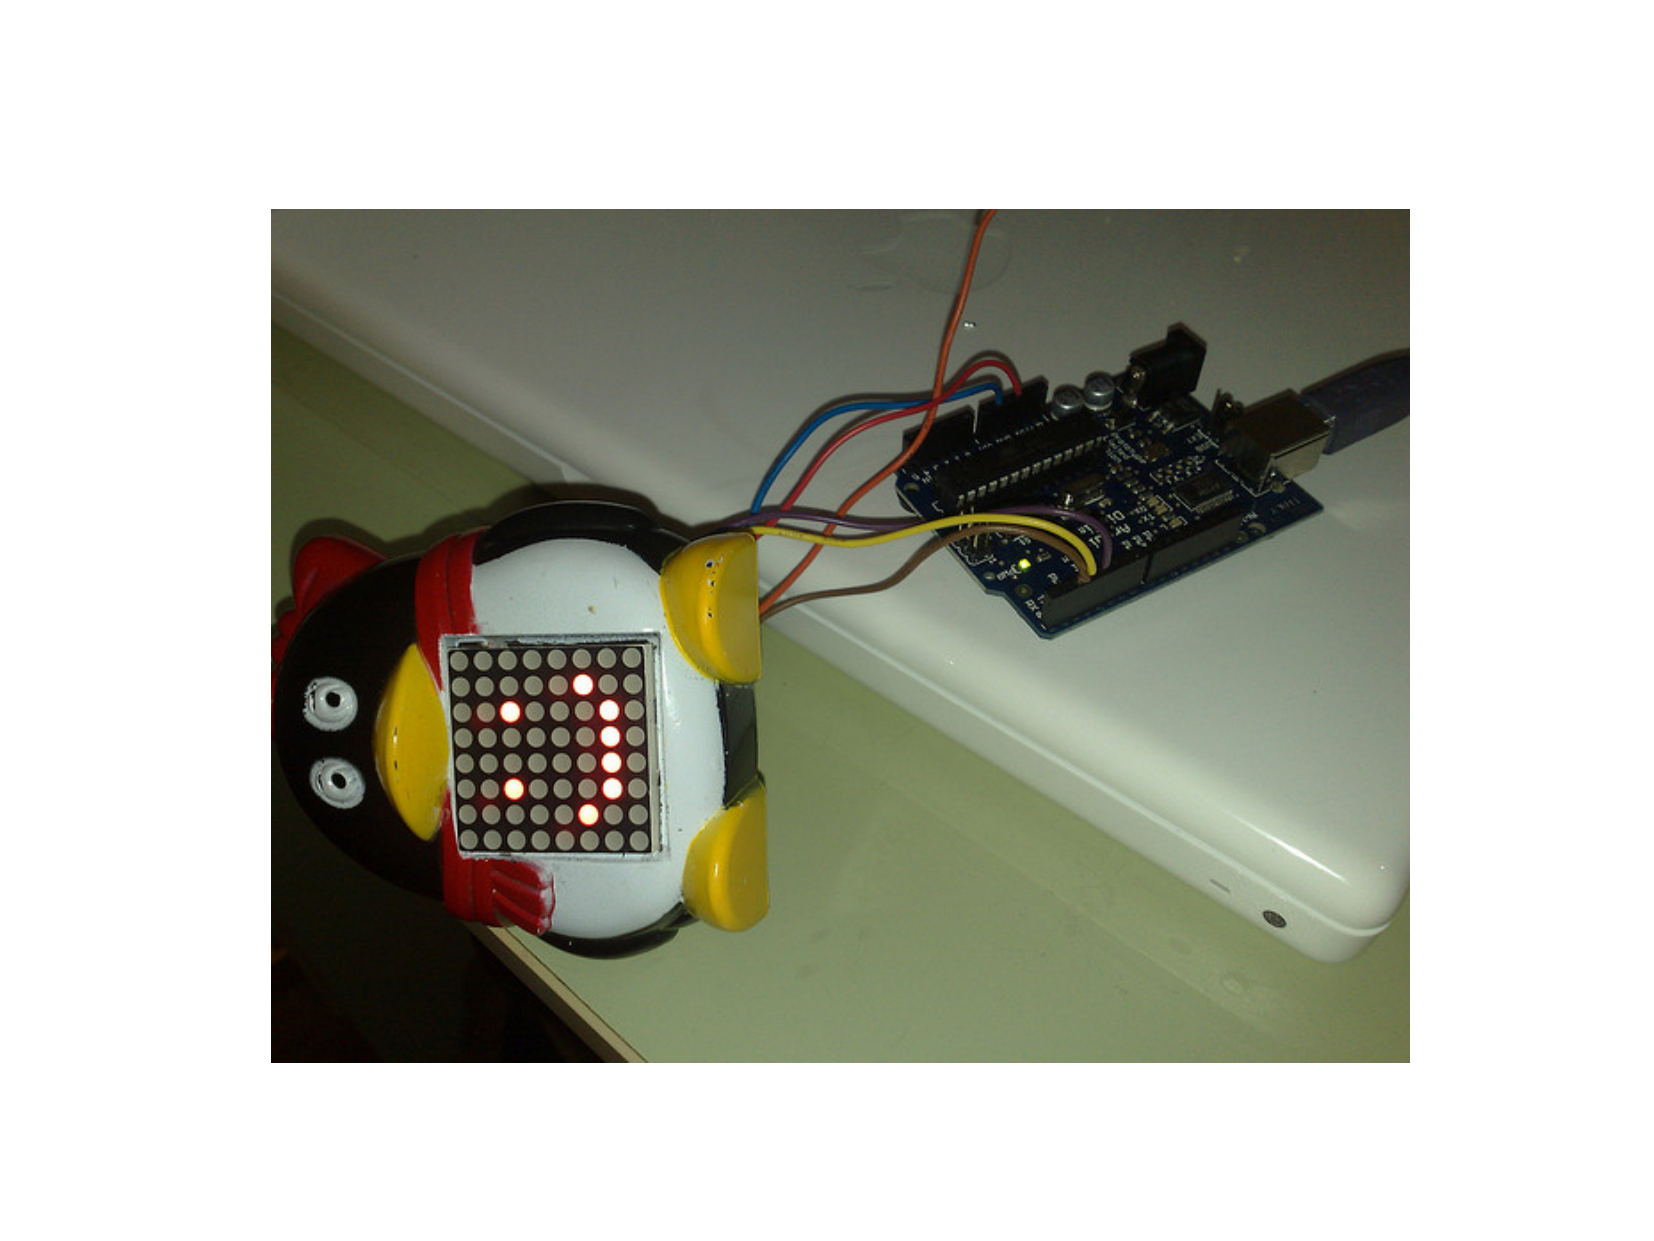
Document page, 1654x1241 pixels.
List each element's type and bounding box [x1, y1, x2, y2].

picture [271, 209, 1410, 1063]
